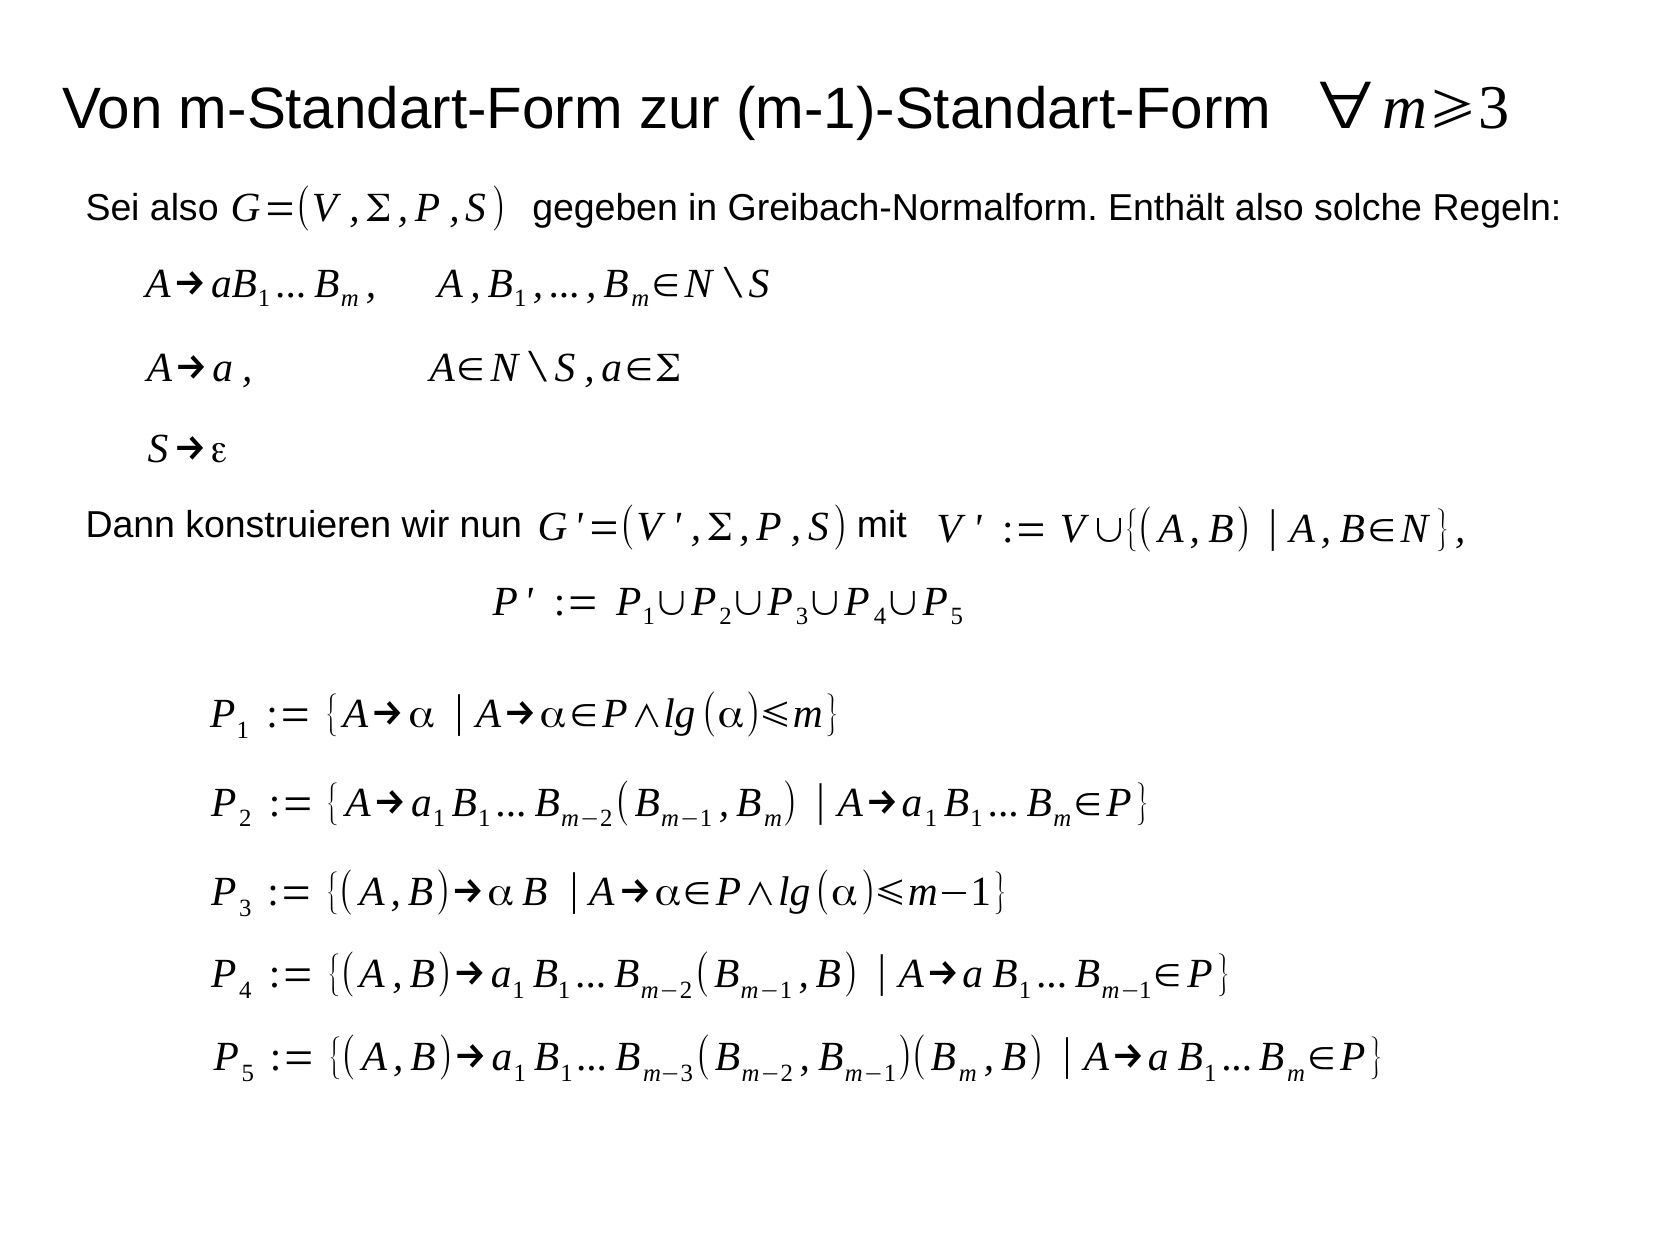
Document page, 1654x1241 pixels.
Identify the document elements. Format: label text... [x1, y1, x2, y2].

chart [136, 259, 779, 313]
chart [137, 344, 688, 391]
chart [930, 504, 1472, 555]
chart [531, 502, 854, 553]
text_box Sei also gegeben in Greibach-Normalform. Enthält also solche Regeln: [70, 179, 1595, 237]
chart [483, 578, 969, 631]
chart [201, 867, 1016, 922]
chart [204, 1032, 1392, 1087]
chart [201, 950, 1239, 1004]
text_box Dann konstruieren wir nun mit [70, 496, 1571, 553]
chart [139, 425, 235, 472]
chart [201, 778, 1159, 833]
text_box Von m-Standart-Form zur (m-1)-Standart-Form [47, 68, 1430, 213]
chart [224, 184, 512, 235]
chart [200, 690, 849, 745]
chart [1311, 71, 1516, 142]
